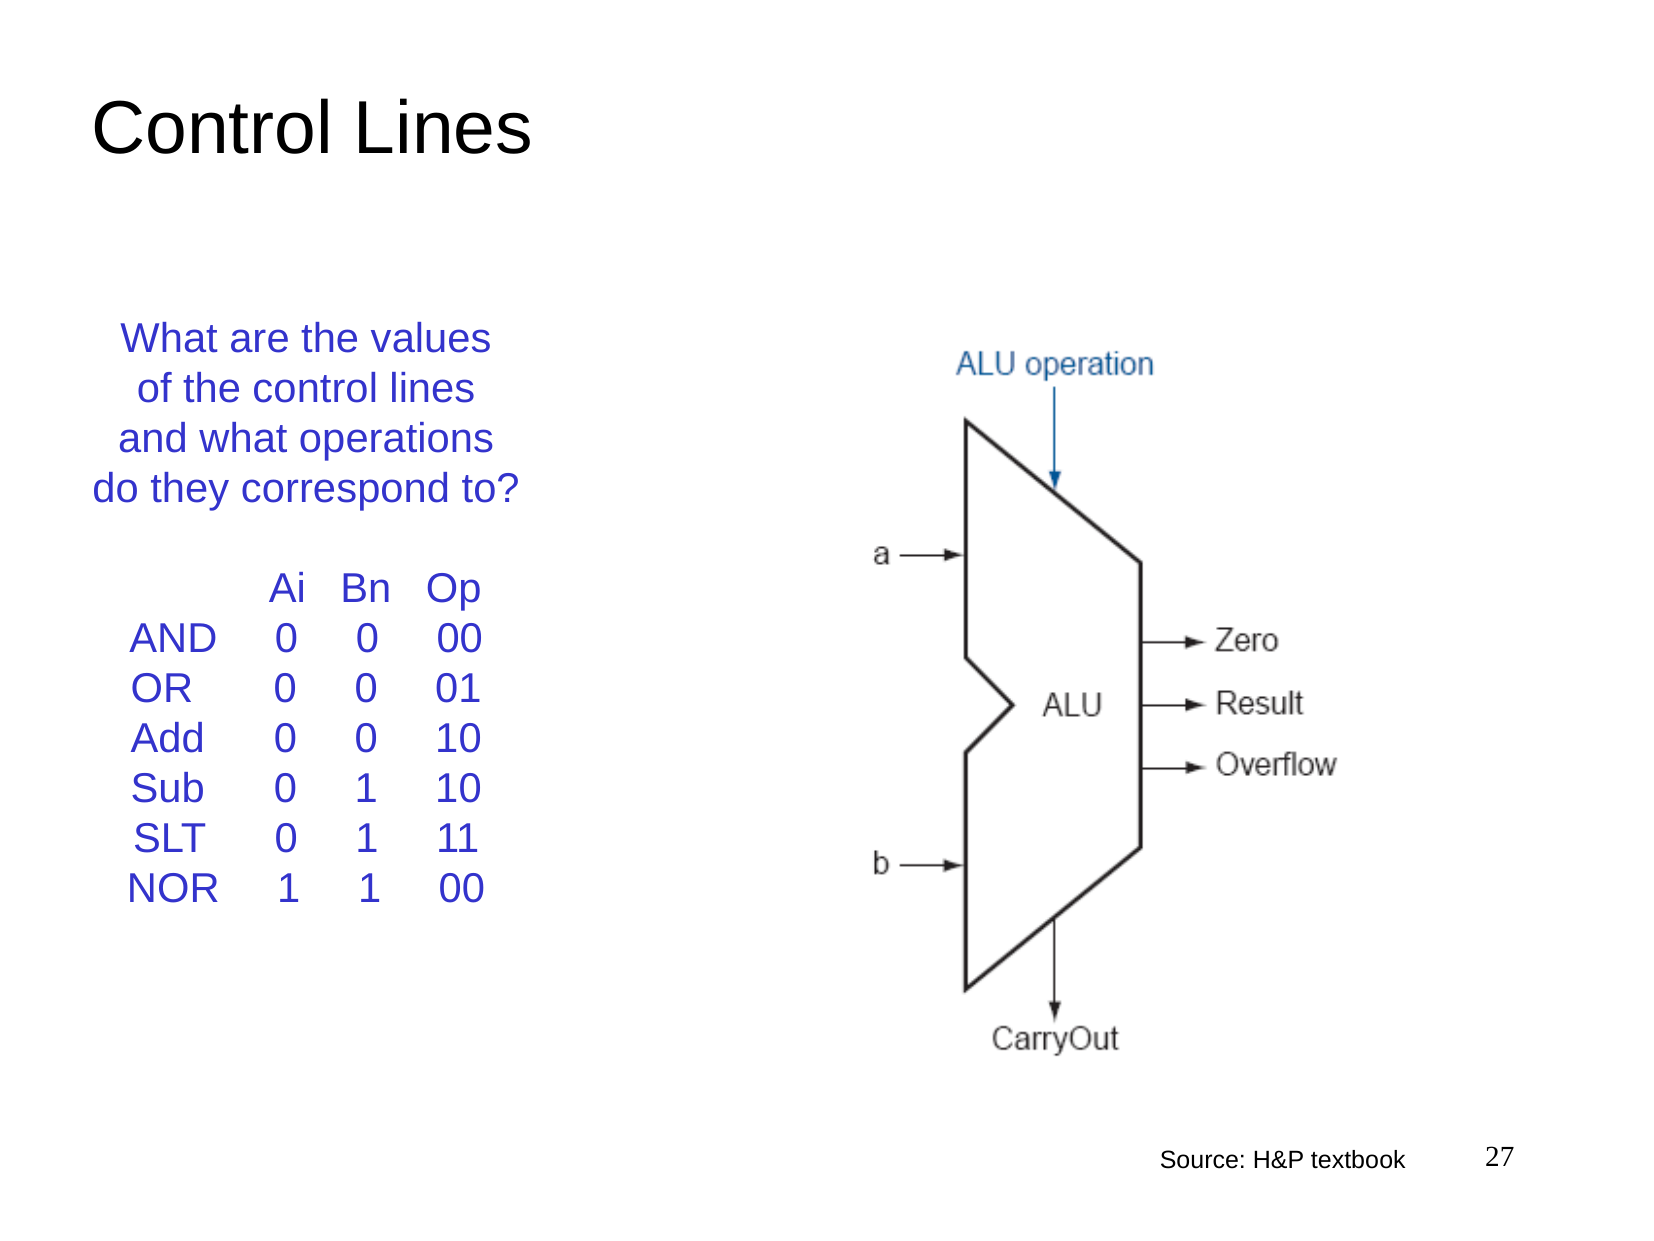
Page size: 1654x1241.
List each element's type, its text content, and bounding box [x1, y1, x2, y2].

text_box Control Lines [76, 71, 549, 177]
text_box Source: H&P textbook [1145, 1135, 1422, 1182]
picture [840, 330, 1349, 1066]
text_box <number> [1184, 1129, 1530, 1213]
text_box What are the values of the control lines and what operations do they correspond to? Ai Bn Op AND 0 0 00 OR 0 0 01 Add 0 0 10 Sub 0 1 10 SLT 0 1 11 NOR 1 1 00 [77, 303, 535, 919]
